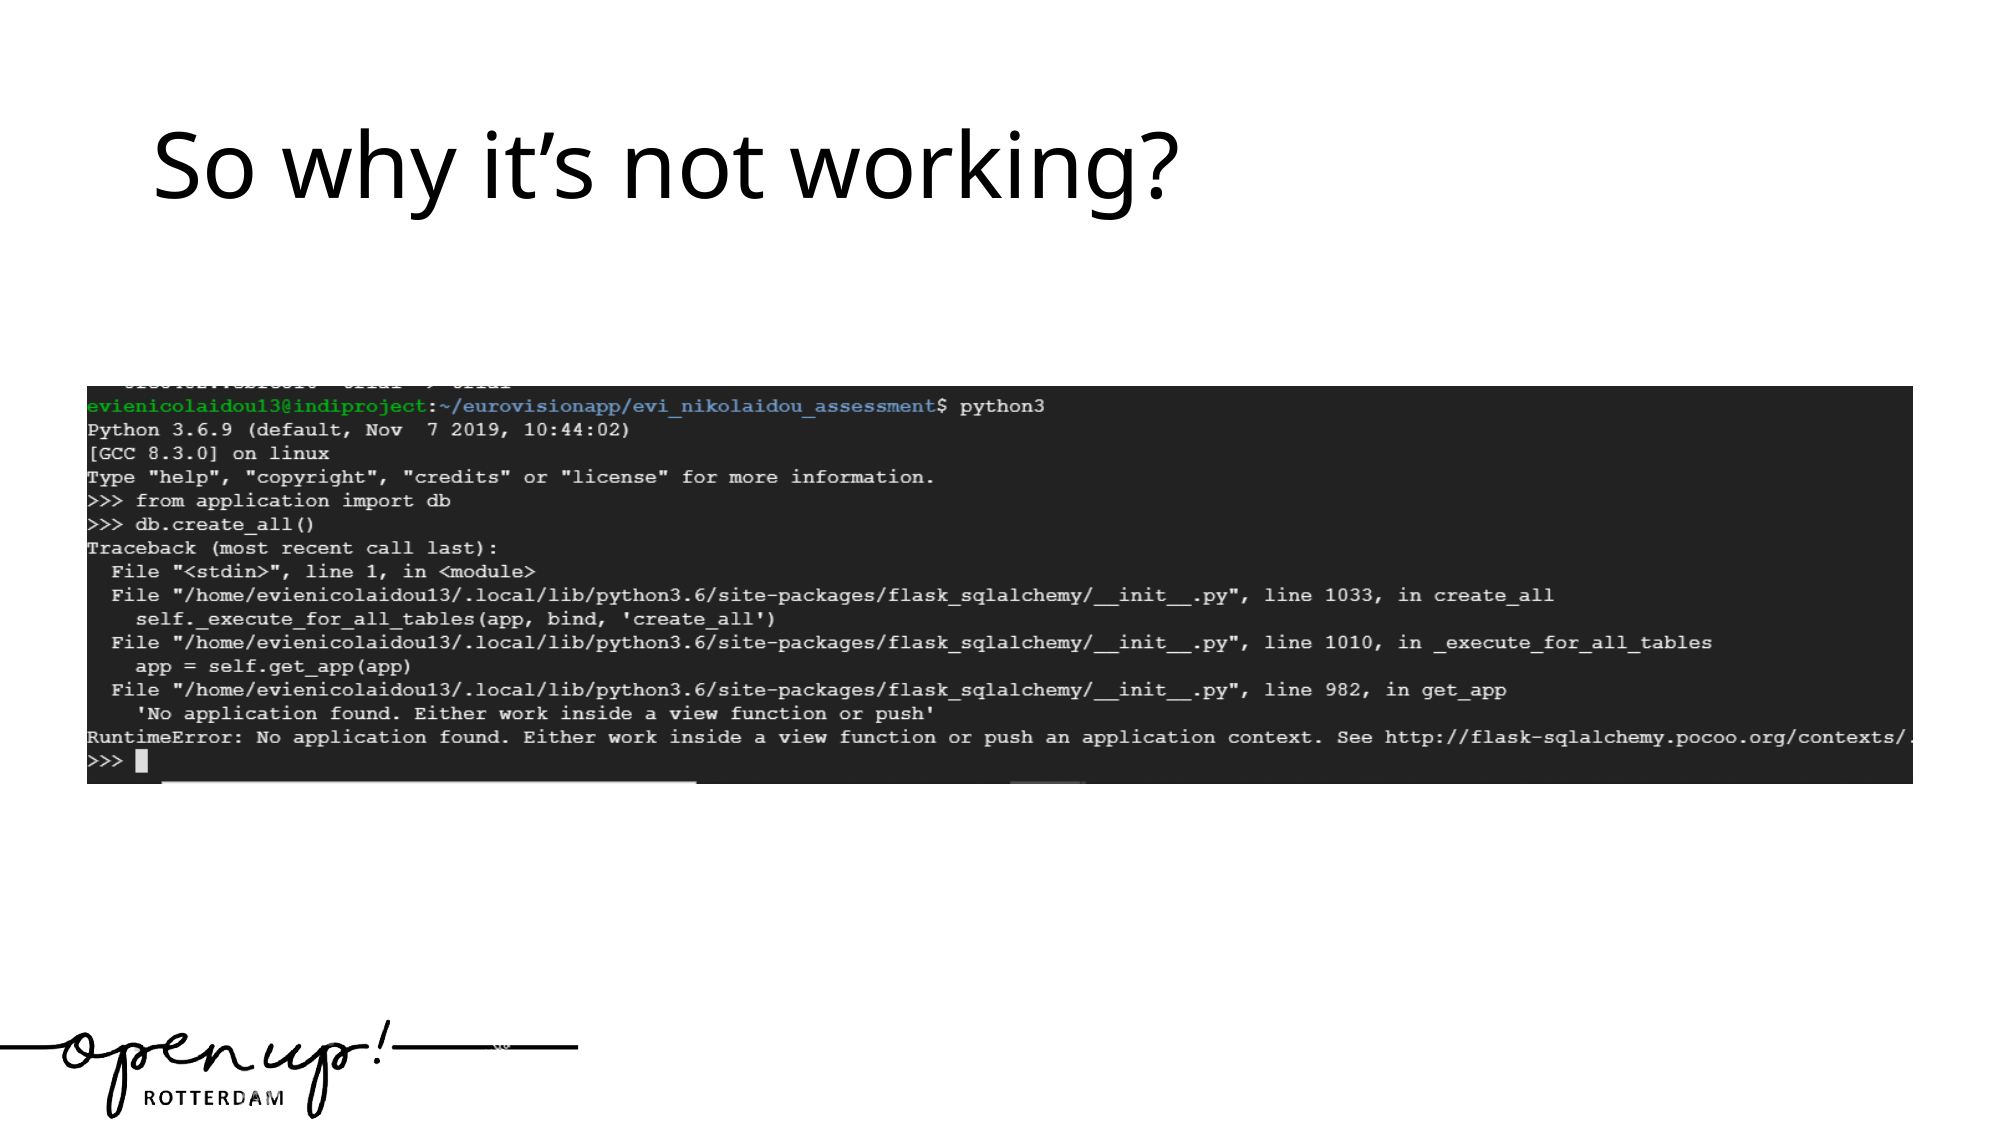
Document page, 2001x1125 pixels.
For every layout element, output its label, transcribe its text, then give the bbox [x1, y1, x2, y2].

picture [87, 386, 1913, 784]
title So why it’s not working? [137, 59, 1863, 278]
picture [0, 1019, 579, 1125]
